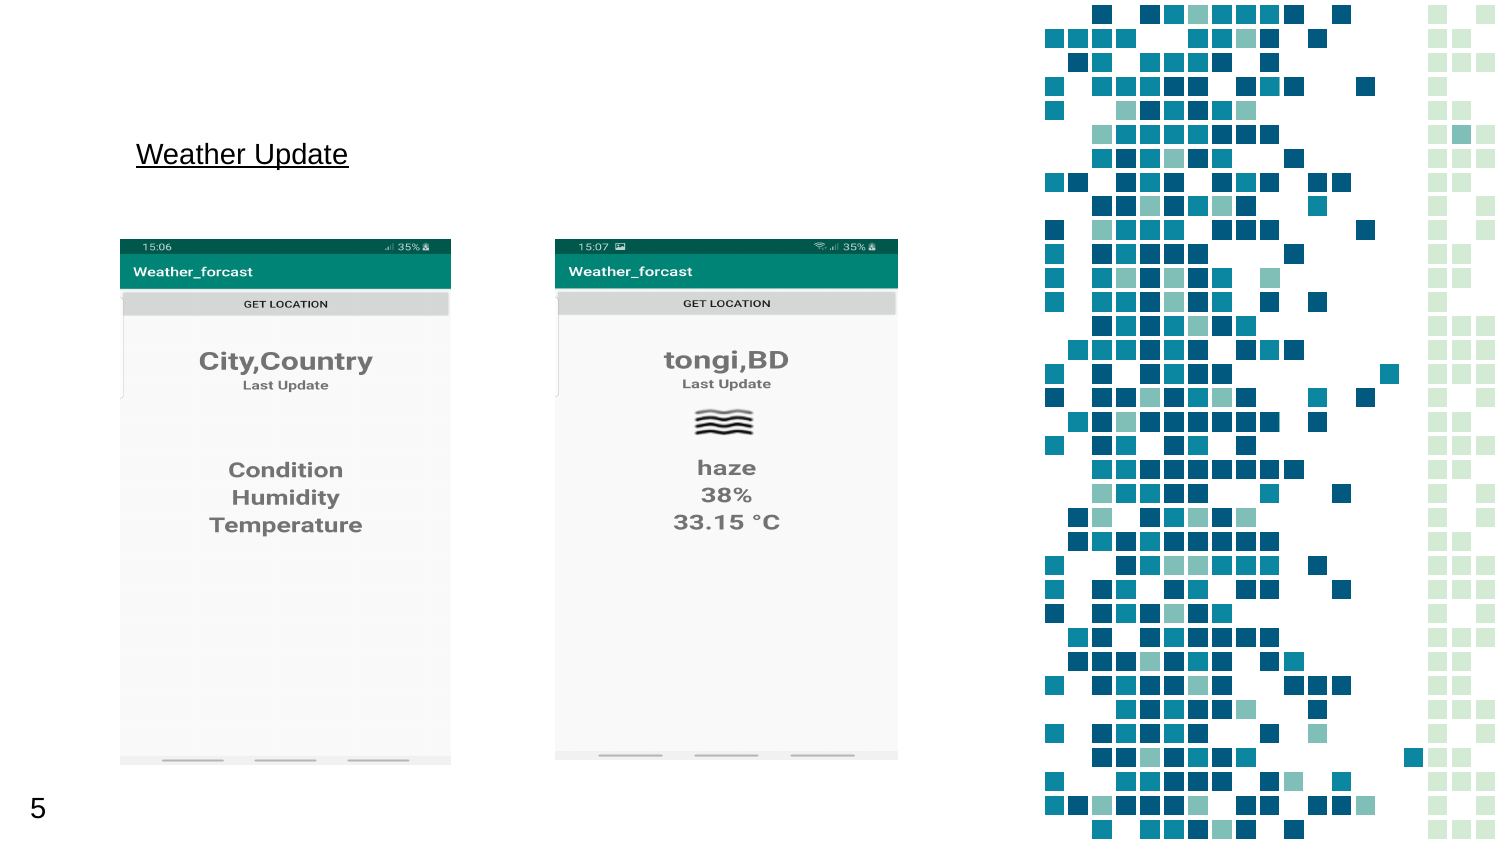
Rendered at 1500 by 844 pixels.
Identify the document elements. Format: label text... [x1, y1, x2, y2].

slide_number <number> [15, 774, 105, 839]
title Weather Update [120, 45, 1231, 186]
picture [555, 239, 898, 760]
list [117, 640, 1227, 828]
picture [120, 239, 451, 766]
